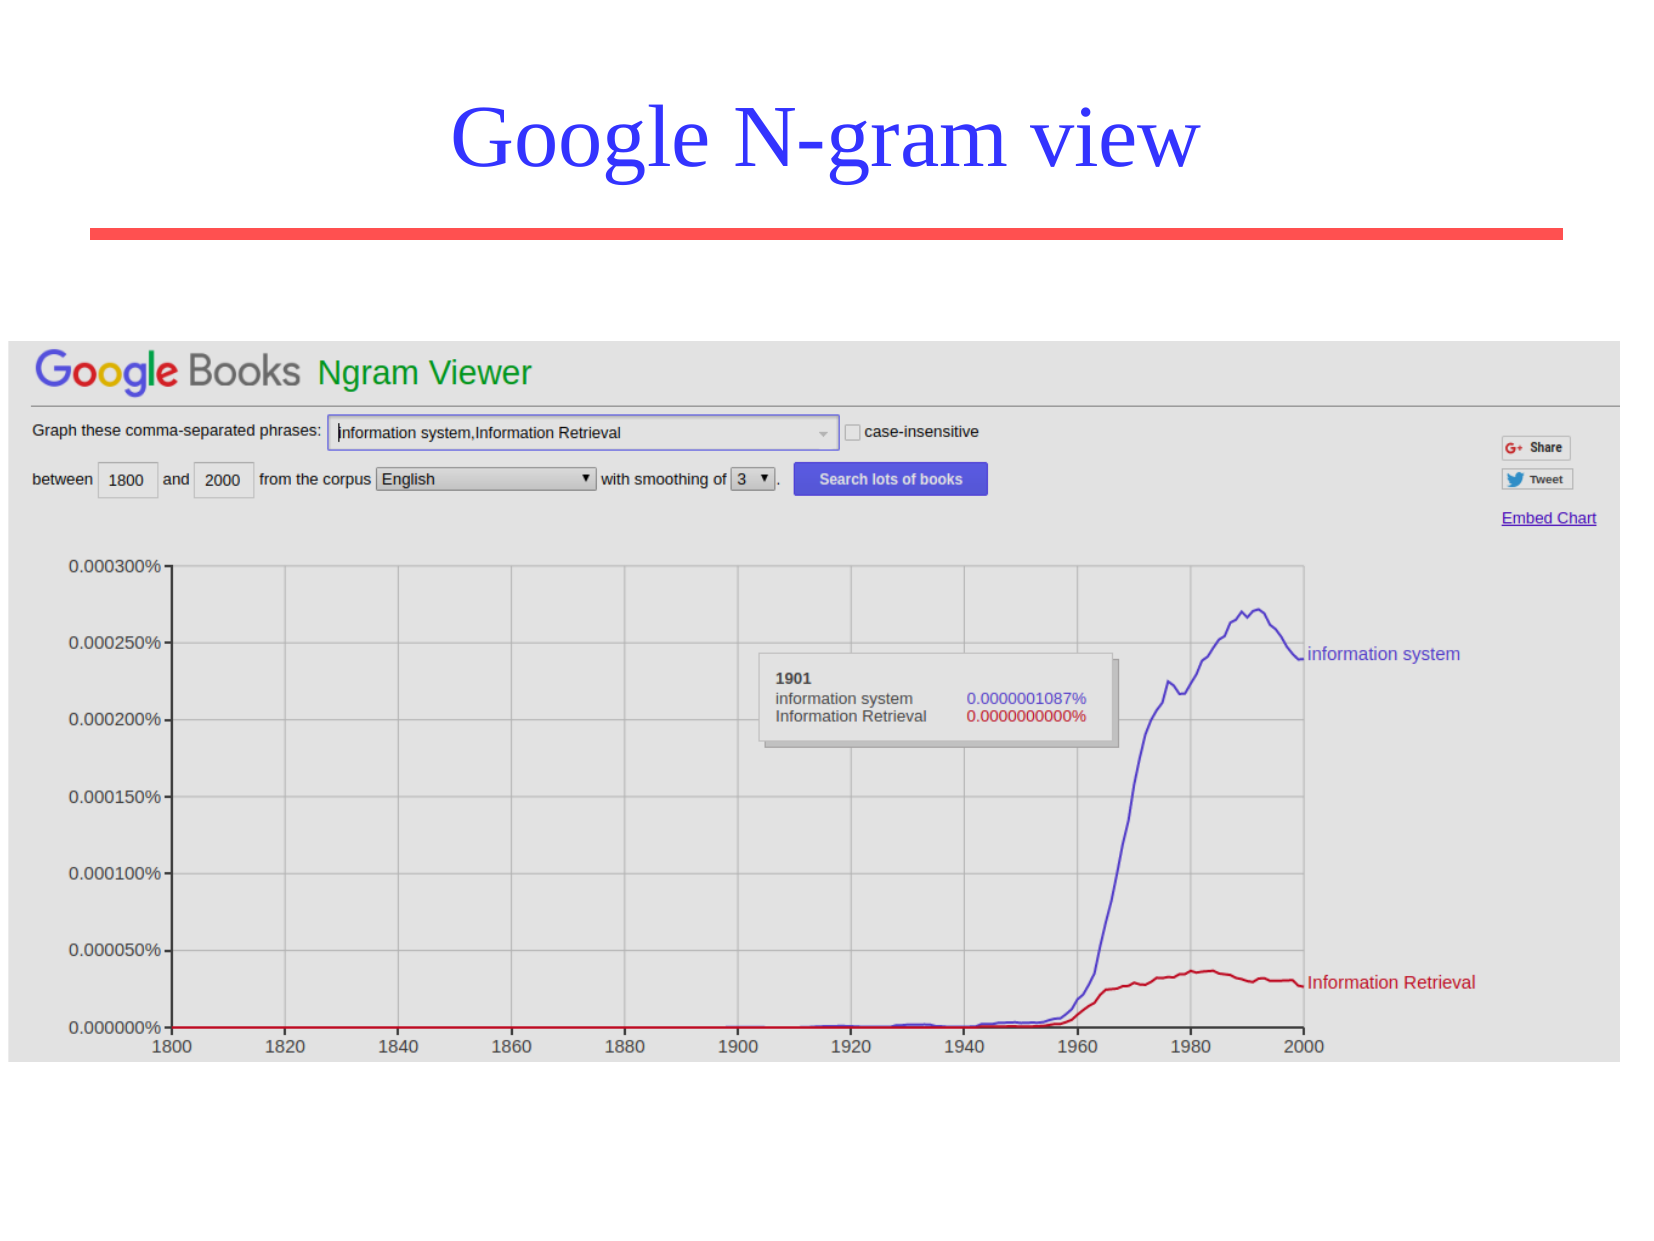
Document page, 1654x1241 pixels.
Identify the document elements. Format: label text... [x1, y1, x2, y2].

title Google N-gram view [124, 41, 1530, 221]
picture [8, 341, 1620, 1062]
